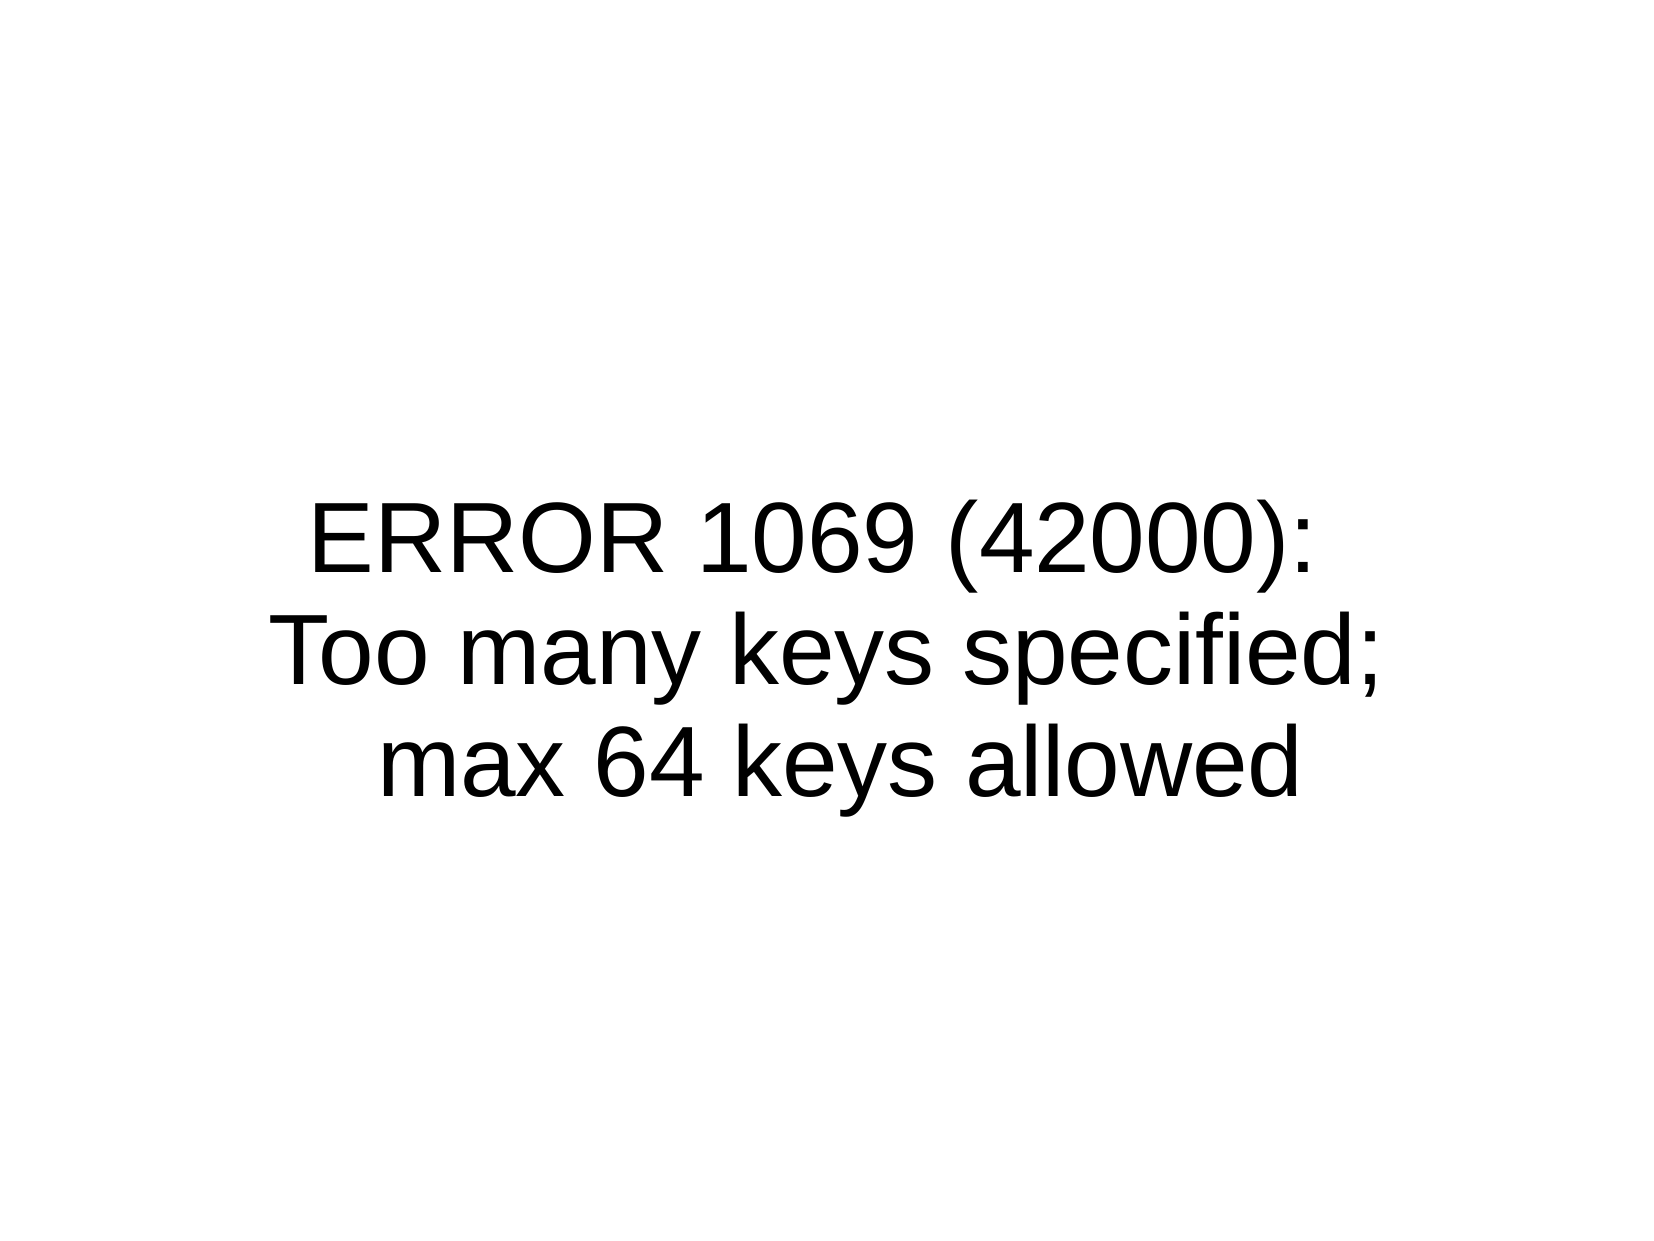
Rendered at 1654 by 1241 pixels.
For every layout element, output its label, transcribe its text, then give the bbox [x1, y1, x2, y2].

subtitle ERROR 1069 (42000): Too many keys specified; max 64 keys allowed [82, 290, 1571, 1010]
